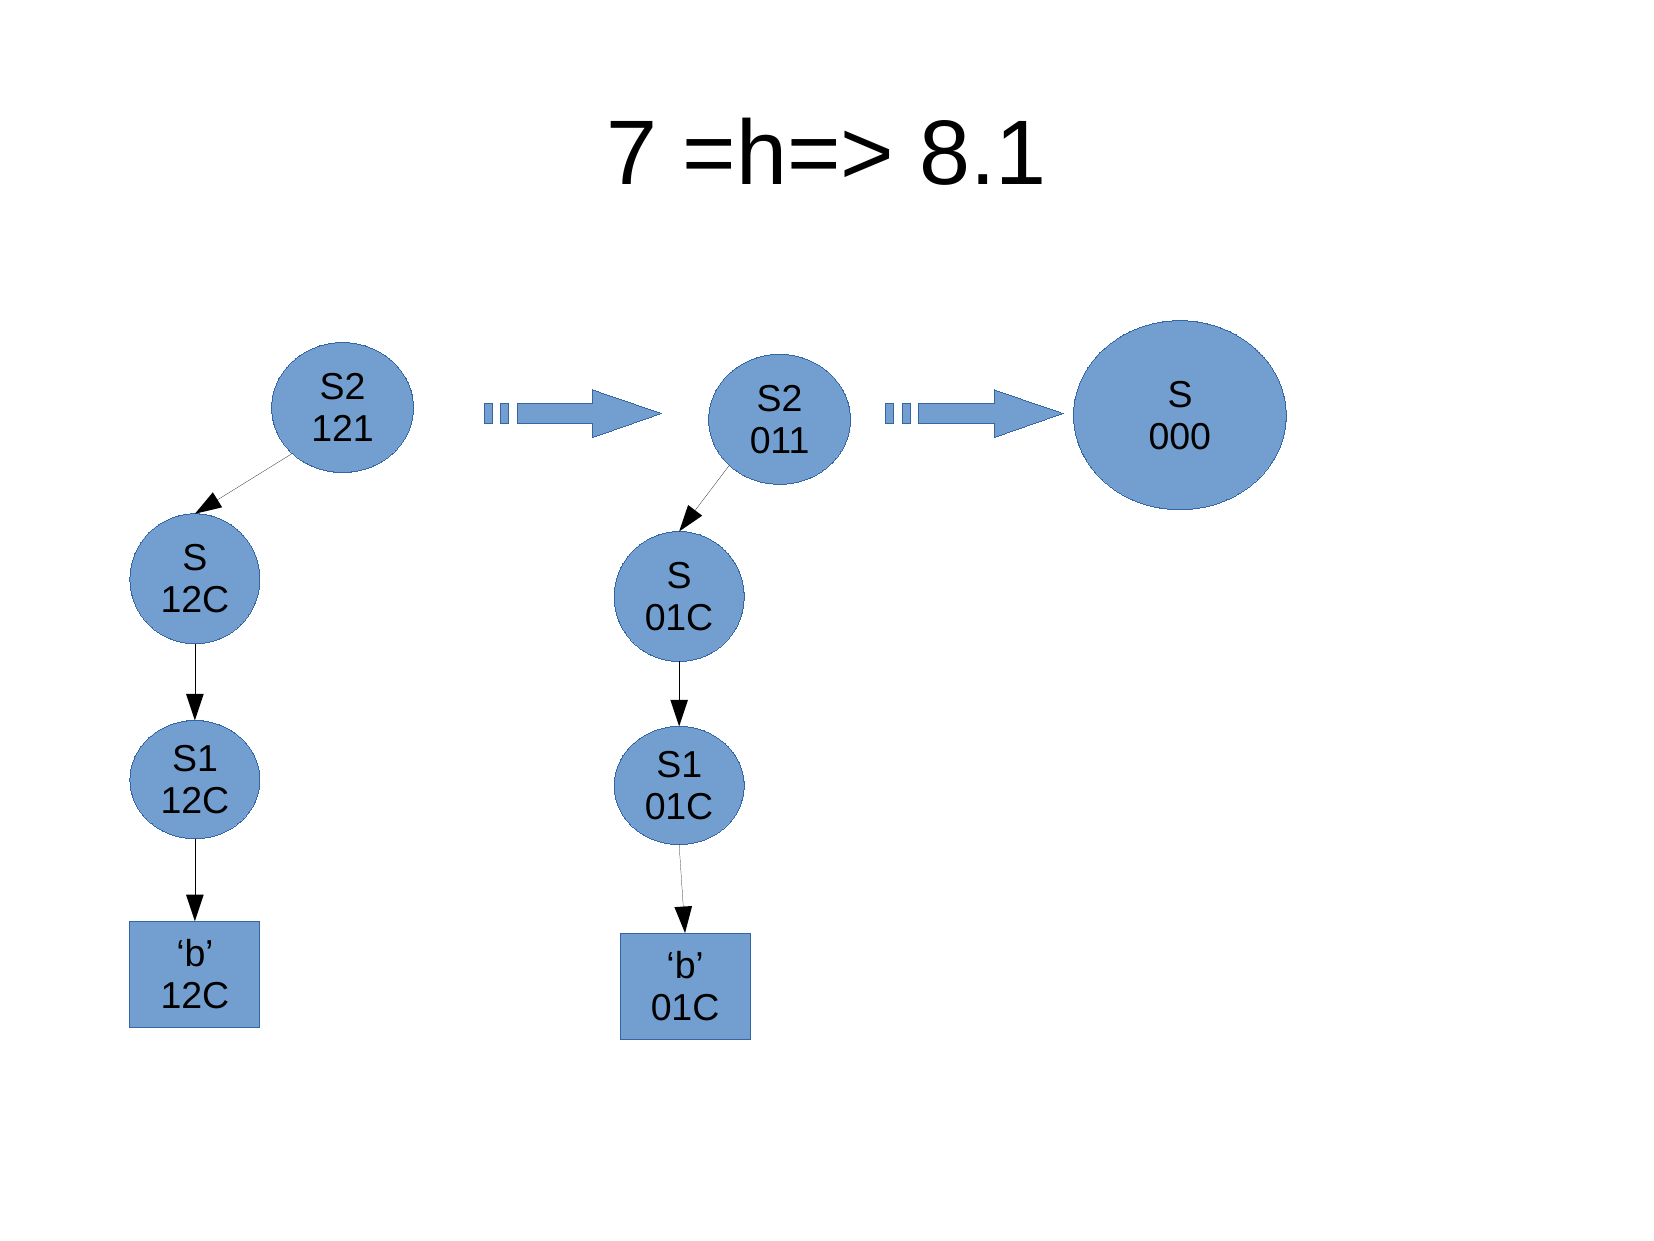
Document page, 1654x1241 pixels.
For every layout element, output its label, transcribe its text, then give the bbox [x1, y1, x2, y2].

title 7 =h=> 8.1 [82, 49, 1571, 257]
text_box S 01C [614, 531, 745, 662]
text_box S2 011 [708, 354, 851, 485]
text_box S1 12C [129, 720, 260, 839]
text_box [484, 403, 493, 424]
text_box ‘b’ 12C [129, 921, 260, 1028]
text_box S 12C [129, 513, 260, 644]
text_box S2 121 [271, 342, 414, 473]
text_box S1 01C [614, 726, 745, 845]
text_box [902, 403, 911, 424]
text_box [918, 389, 1064, 438]
text_box ‘b’ 01C [620, 933, 751, 1040]
text_box [517, 389, 662, 438]
text_box [885, 403, 894, 424]
text_box S 000 [1073, 320, 1287, 510]
text_box [500, 403, 509, 424]
